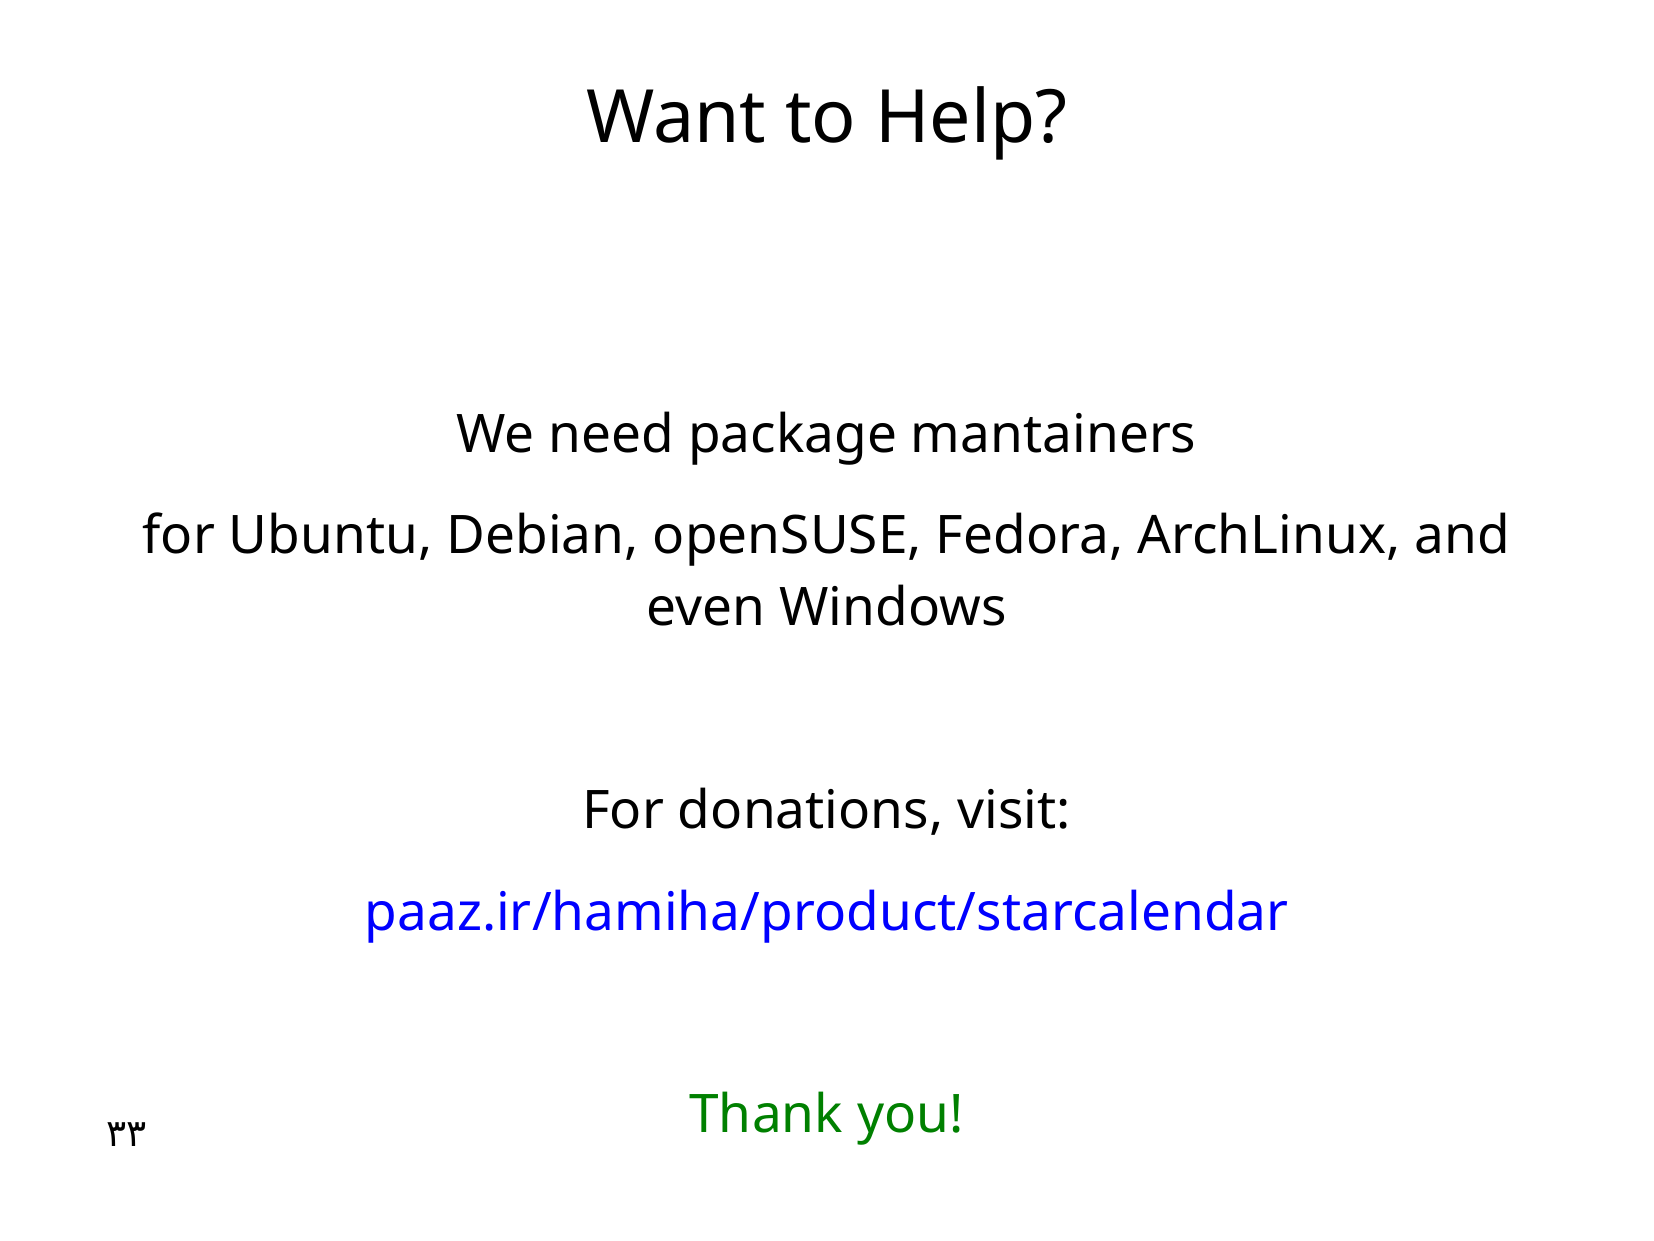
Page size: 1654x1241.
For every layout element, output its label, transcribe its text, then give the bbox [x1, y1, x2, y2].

text_box ۳۳ [91, 1104, 172, 1175]
list Want to Help? We need package mantainers for Ubuntu, Debian, openSUSE, Fedora, ArchLinux, and even Windows For donations, visit: paaz.ir/hamiha/product/starcalendar Thank you! [82, 63, 1571, 1159]
